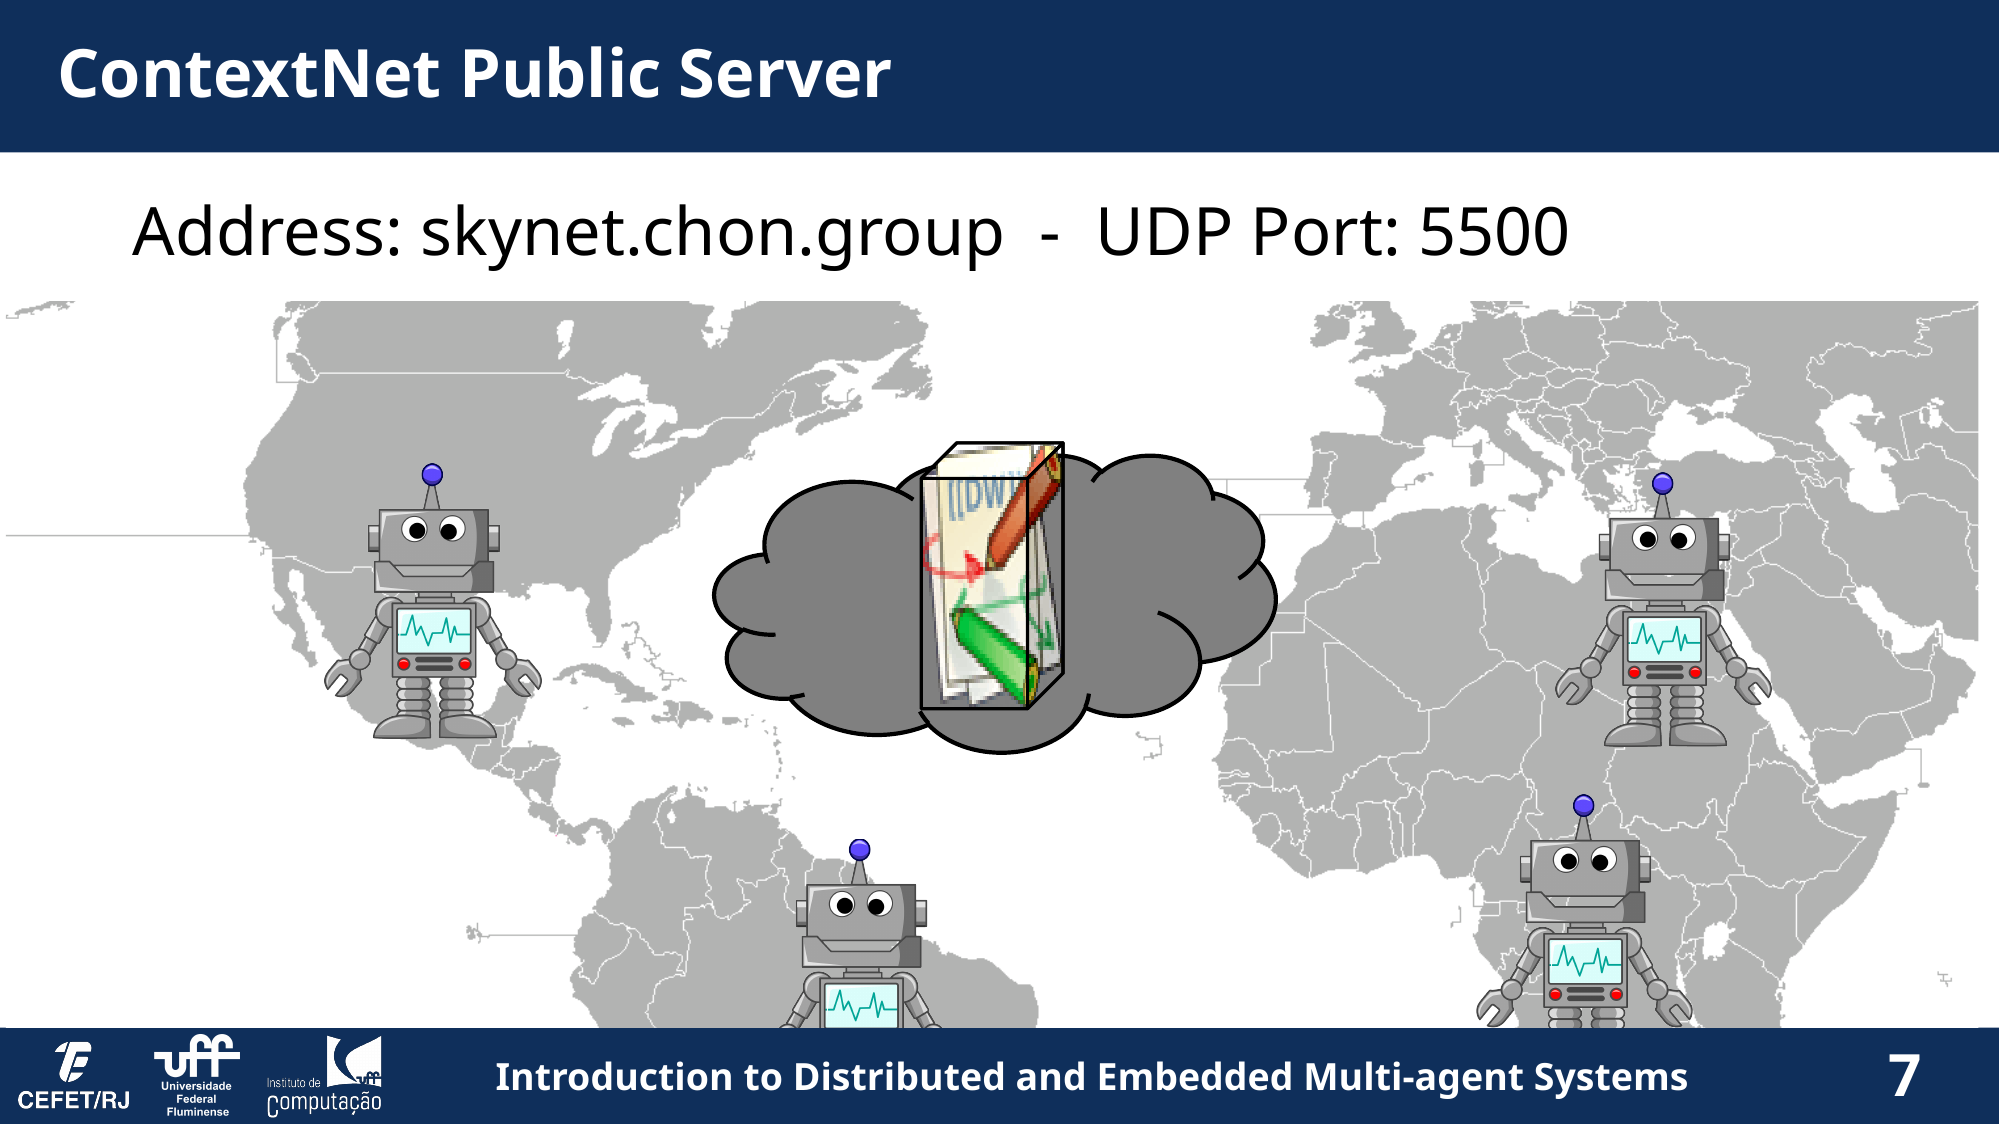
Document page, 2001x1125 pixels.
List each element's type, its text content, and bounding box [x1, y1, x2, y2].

picture [5, 301, 1979, 1125]
text_box [714, 442, 1276, 753]
picture [153, 1033, 241, 1121]
text_box Address: skynet.chon.group - UDP Port: 5500 [118, 177, 1877, 274]
text_box ContextNet Public Server [25, 23, 1999, 119]
picture [265, 1033, 383, 1118]
